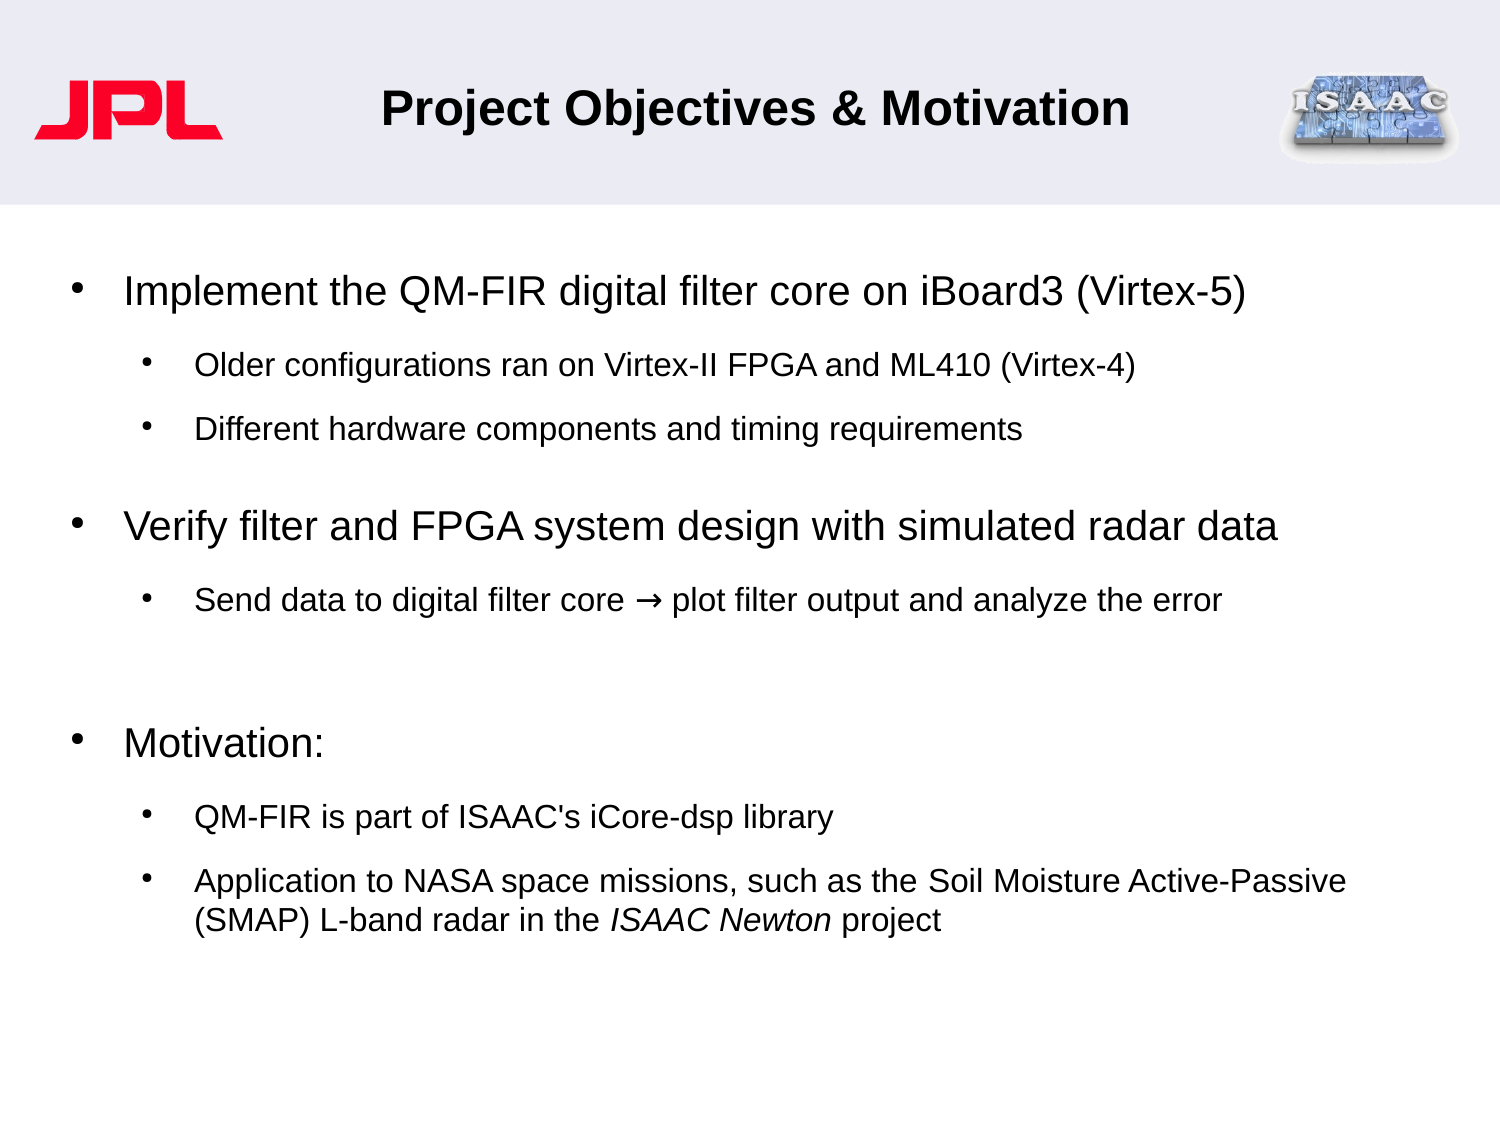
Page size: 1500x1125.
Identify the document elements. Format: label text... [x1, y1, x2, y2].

list Implement the QM-FIR digital filter core on iBoard3 (Virtex-5) Older configurations ran on Virtex-II FPGA and ML410 (Virtex-4) Different hardware components and timing requirements Verify filter and FPGA system design with simulated radar data Send data to digital filter core → plot filter output and analyze the error Motivation: QM-FIR is part of ISAAC's iCore-dsp library Application to NASA space missions, such as the Soil Moisture Active-Passive (SMAP) L-band radar in the ISAAC Newton project [37, 248, 1475, 1024]
title Project Objectives & Motivation [225, 0, 1288, 188]
picture [1288, 49, 1463, 168]
